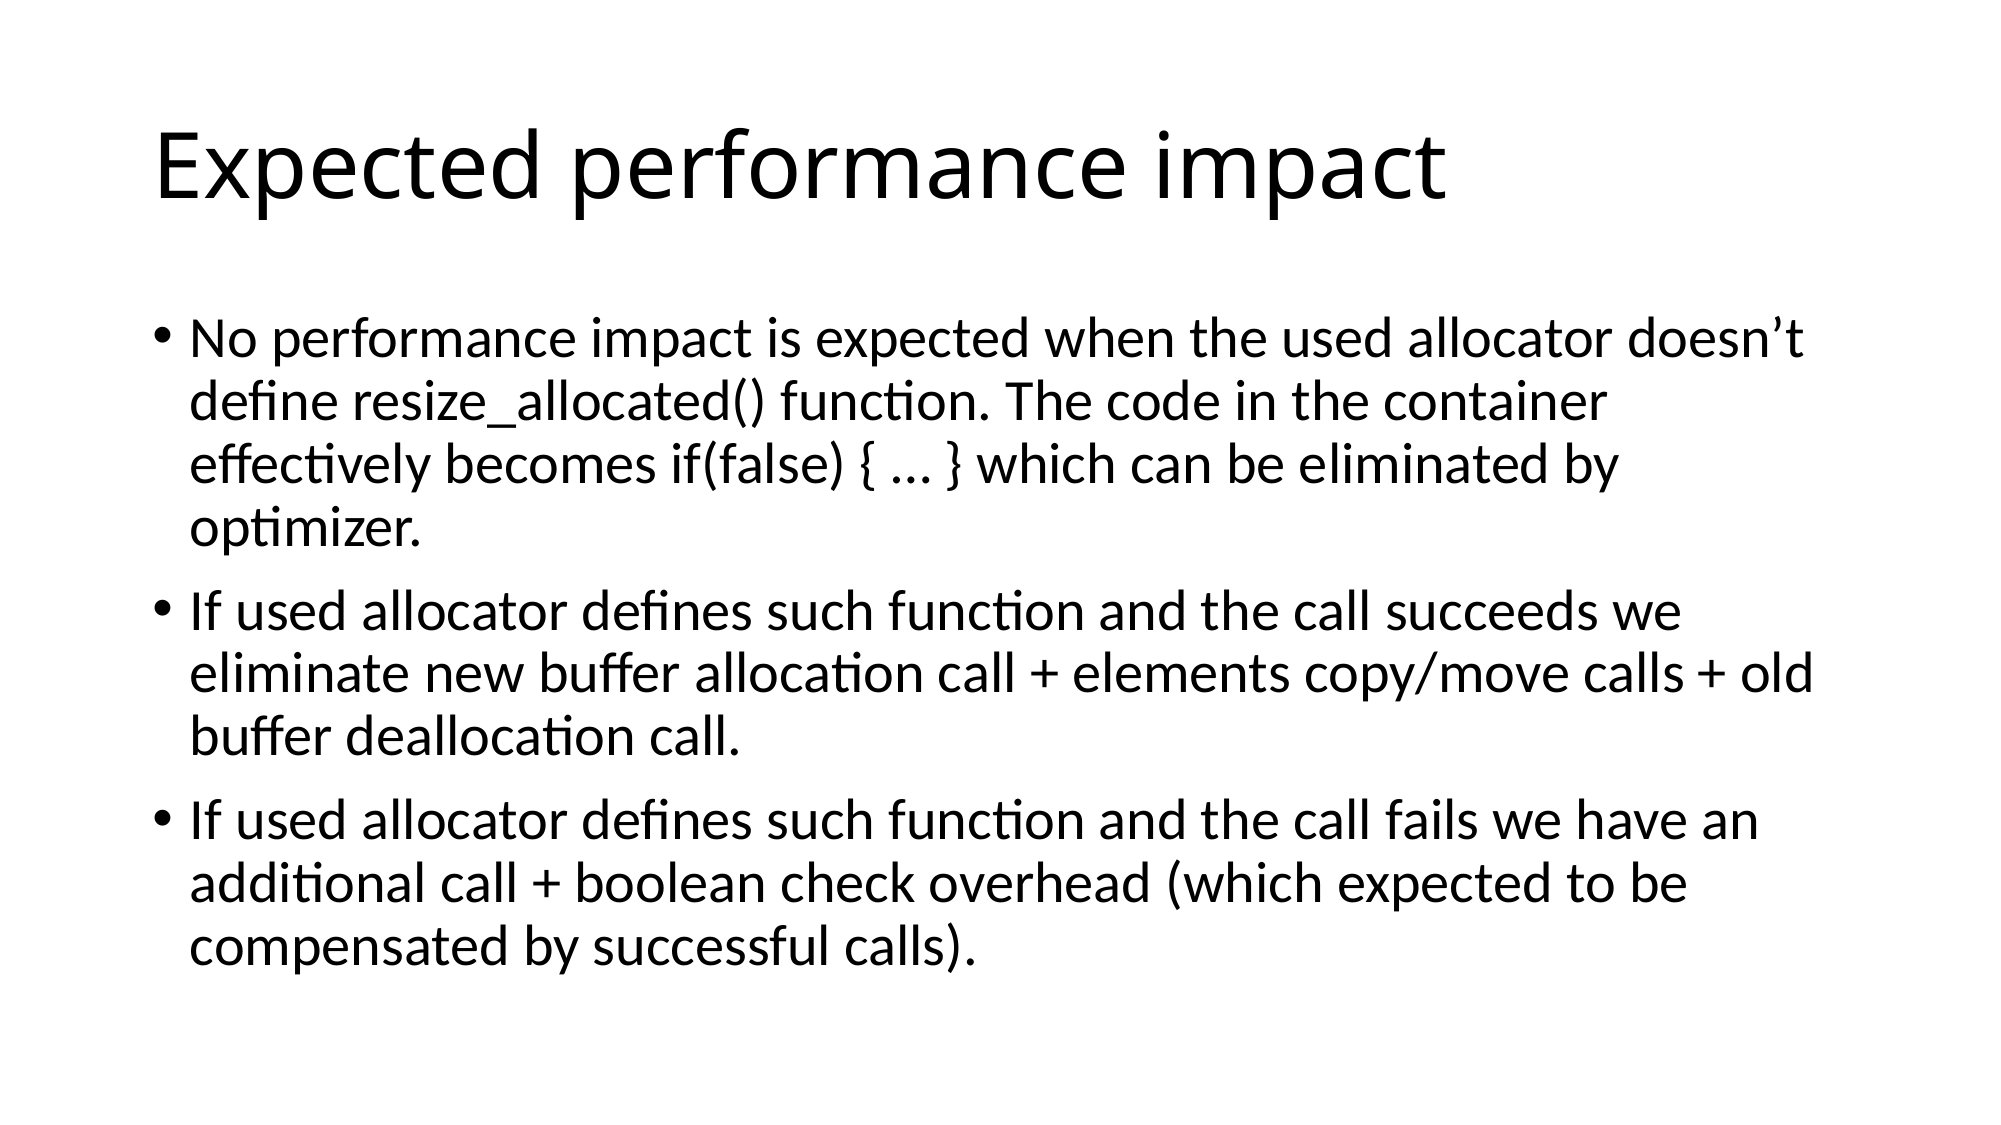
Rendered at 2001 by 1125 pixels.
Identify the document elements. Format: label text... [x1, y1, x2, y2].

title Expected performance impact [137, 59, 1863, 278]
list No performance impact is expected when the used allocator doesn’t define resize_allocated() function. The code in the container effectively becomes if(false) { … } which can be eliminated by optimizer. If used allocator defines such function and the call succeeds we eliminate new buffer allocation call + elements copy/move calls + old buffer deallocation call. If used allocator defines such function and the call fails we have an additional call + boolean check overhead (which expected to be compensated by successful calls). [137, 299, 1863, 1014]
